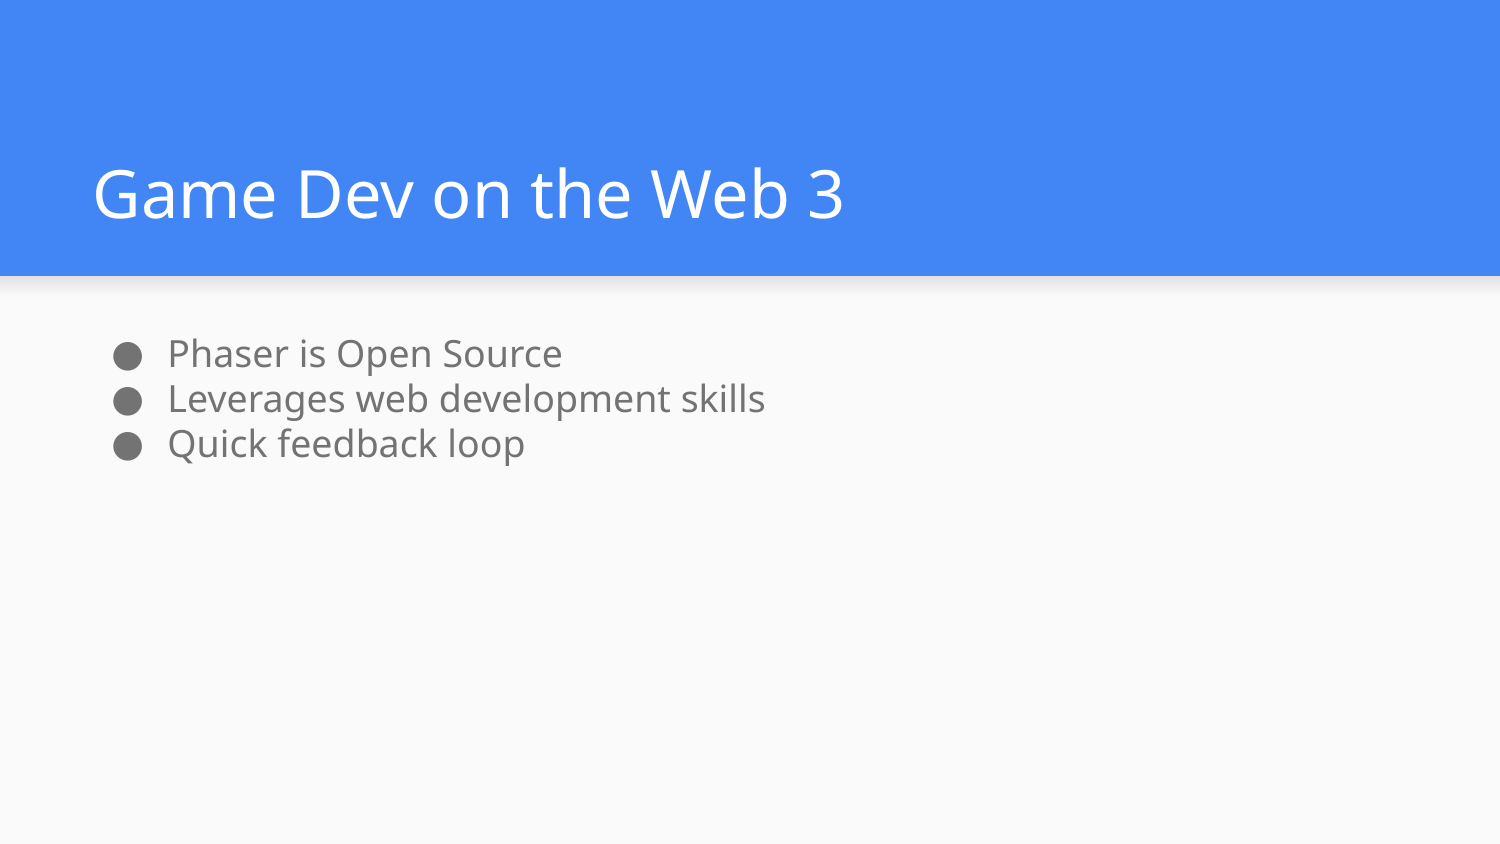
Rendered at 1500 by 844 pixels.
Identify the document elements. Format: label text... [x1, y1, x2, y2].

title Game Dev on the Web 3 [77, 121, 1427, 248]
list Phaser is Open Source Leverages web development skills Quick feedback loop [77, 314, 1427, 760]
